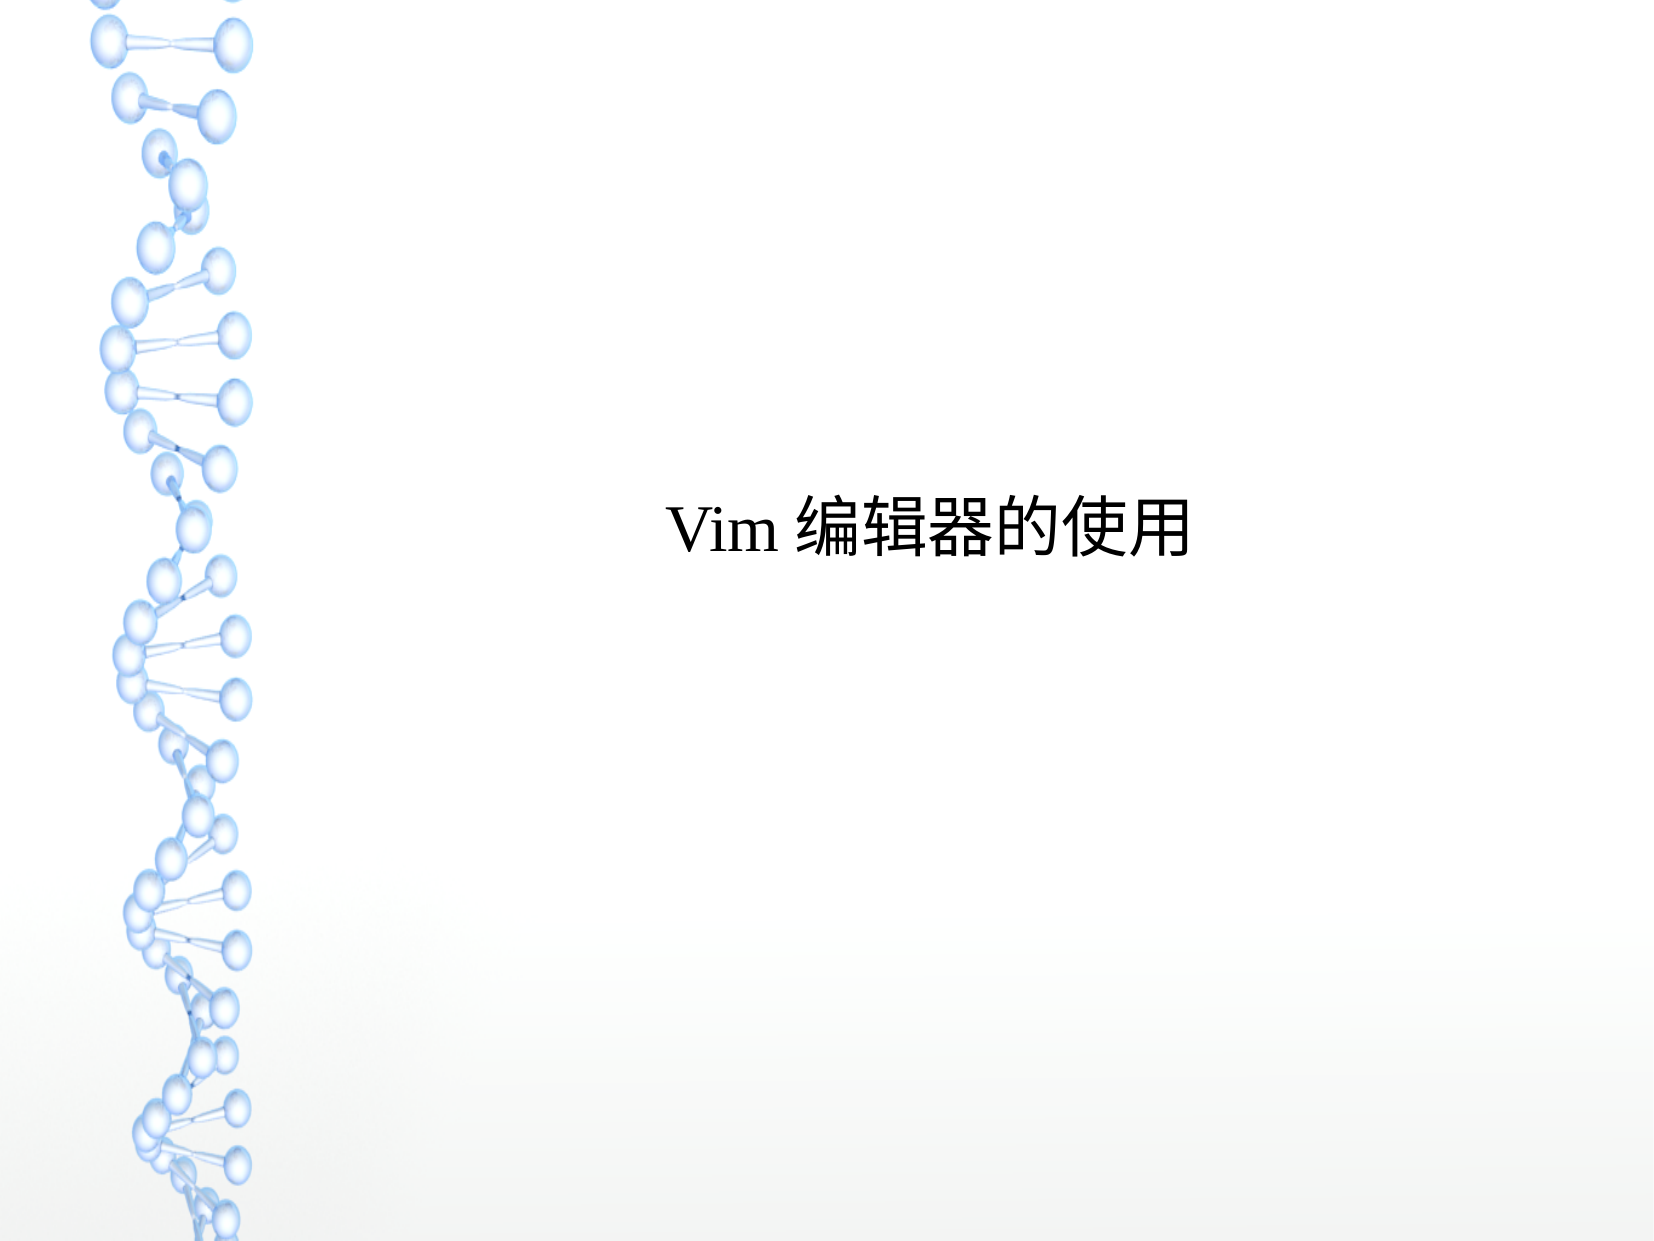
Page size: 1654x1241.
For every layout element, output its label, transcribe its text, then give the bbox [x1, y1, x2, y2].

subtitle Vim编辑器的使用 [265, 47, 1595, 997]
picture [0, 0, 1654, 1241]
